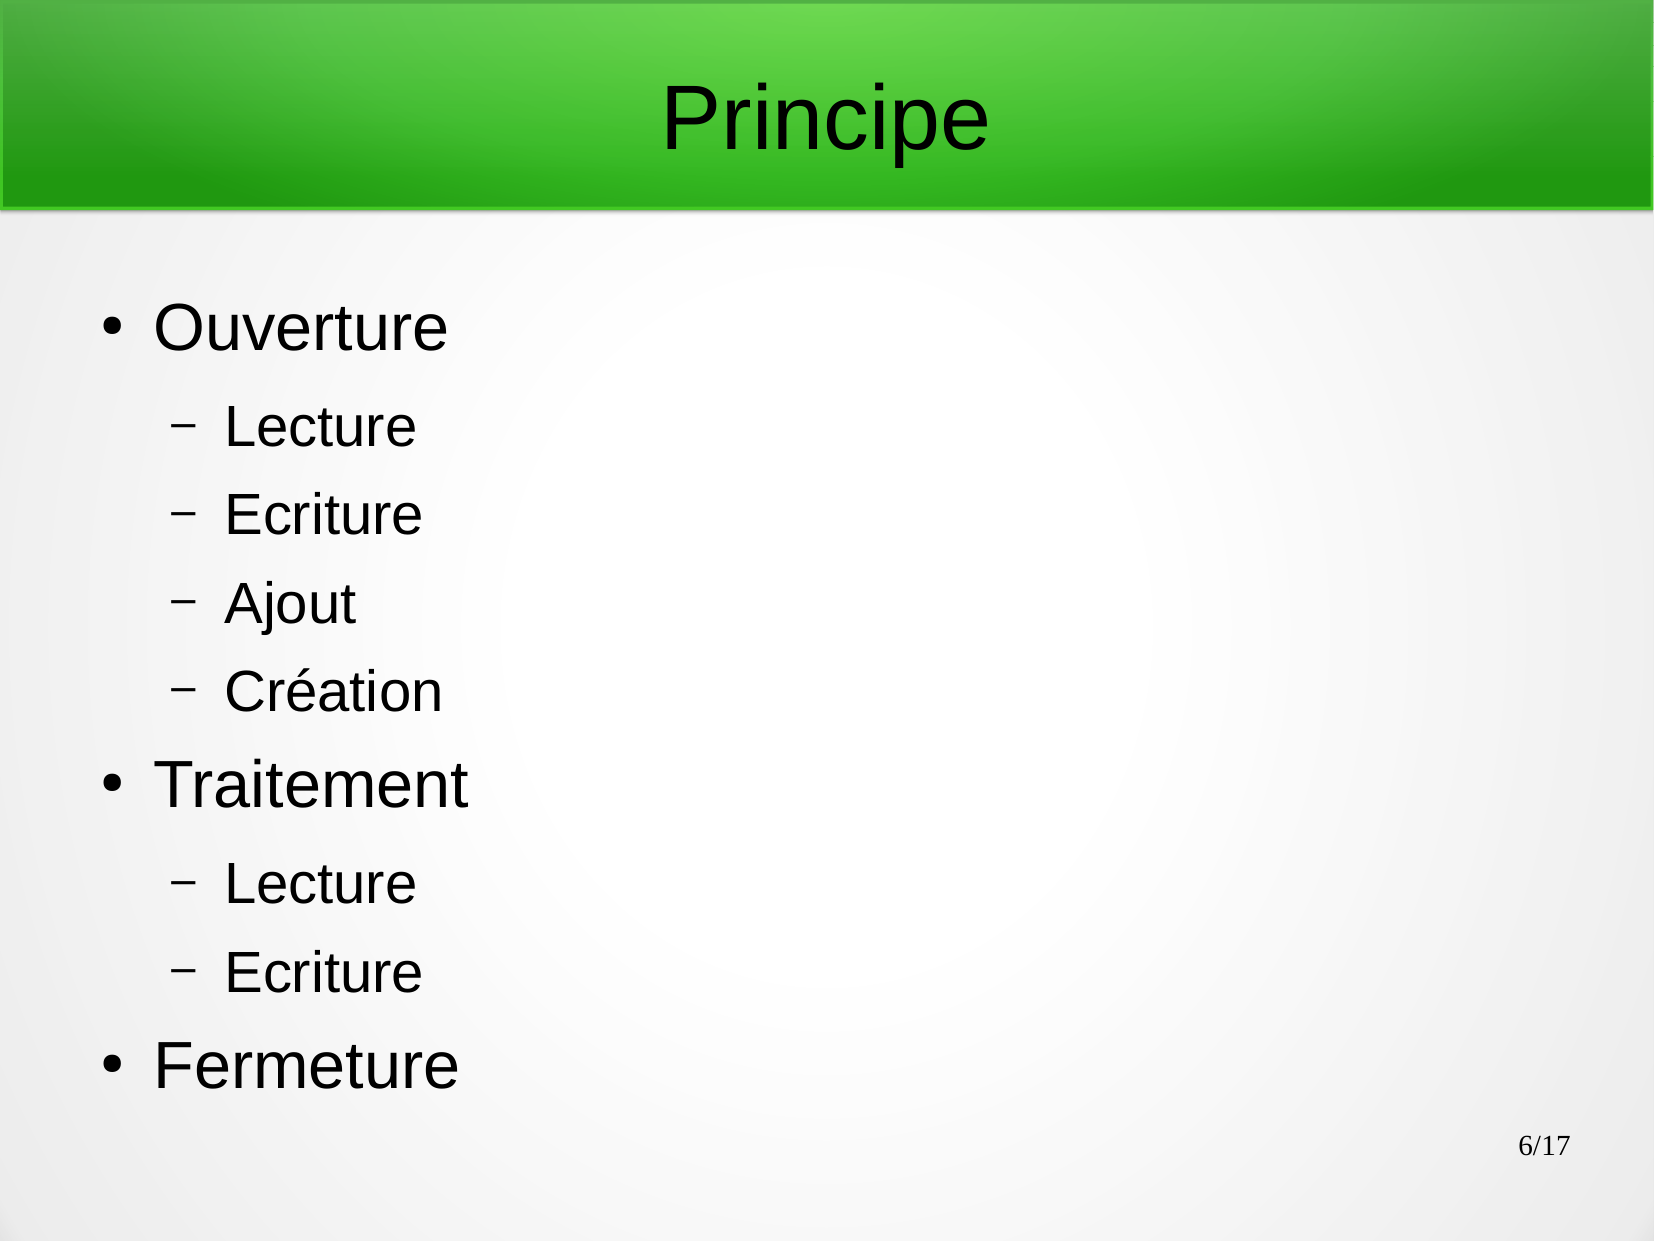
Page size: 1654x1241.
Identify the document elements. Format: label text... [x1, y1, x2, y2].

list Ouverture Lecture Ecriture Ajout Création Traitement Lecture Ecriture Fermeture [82, 290, 1571, 1146]
title Principe [82, 47, 1571, 189]
